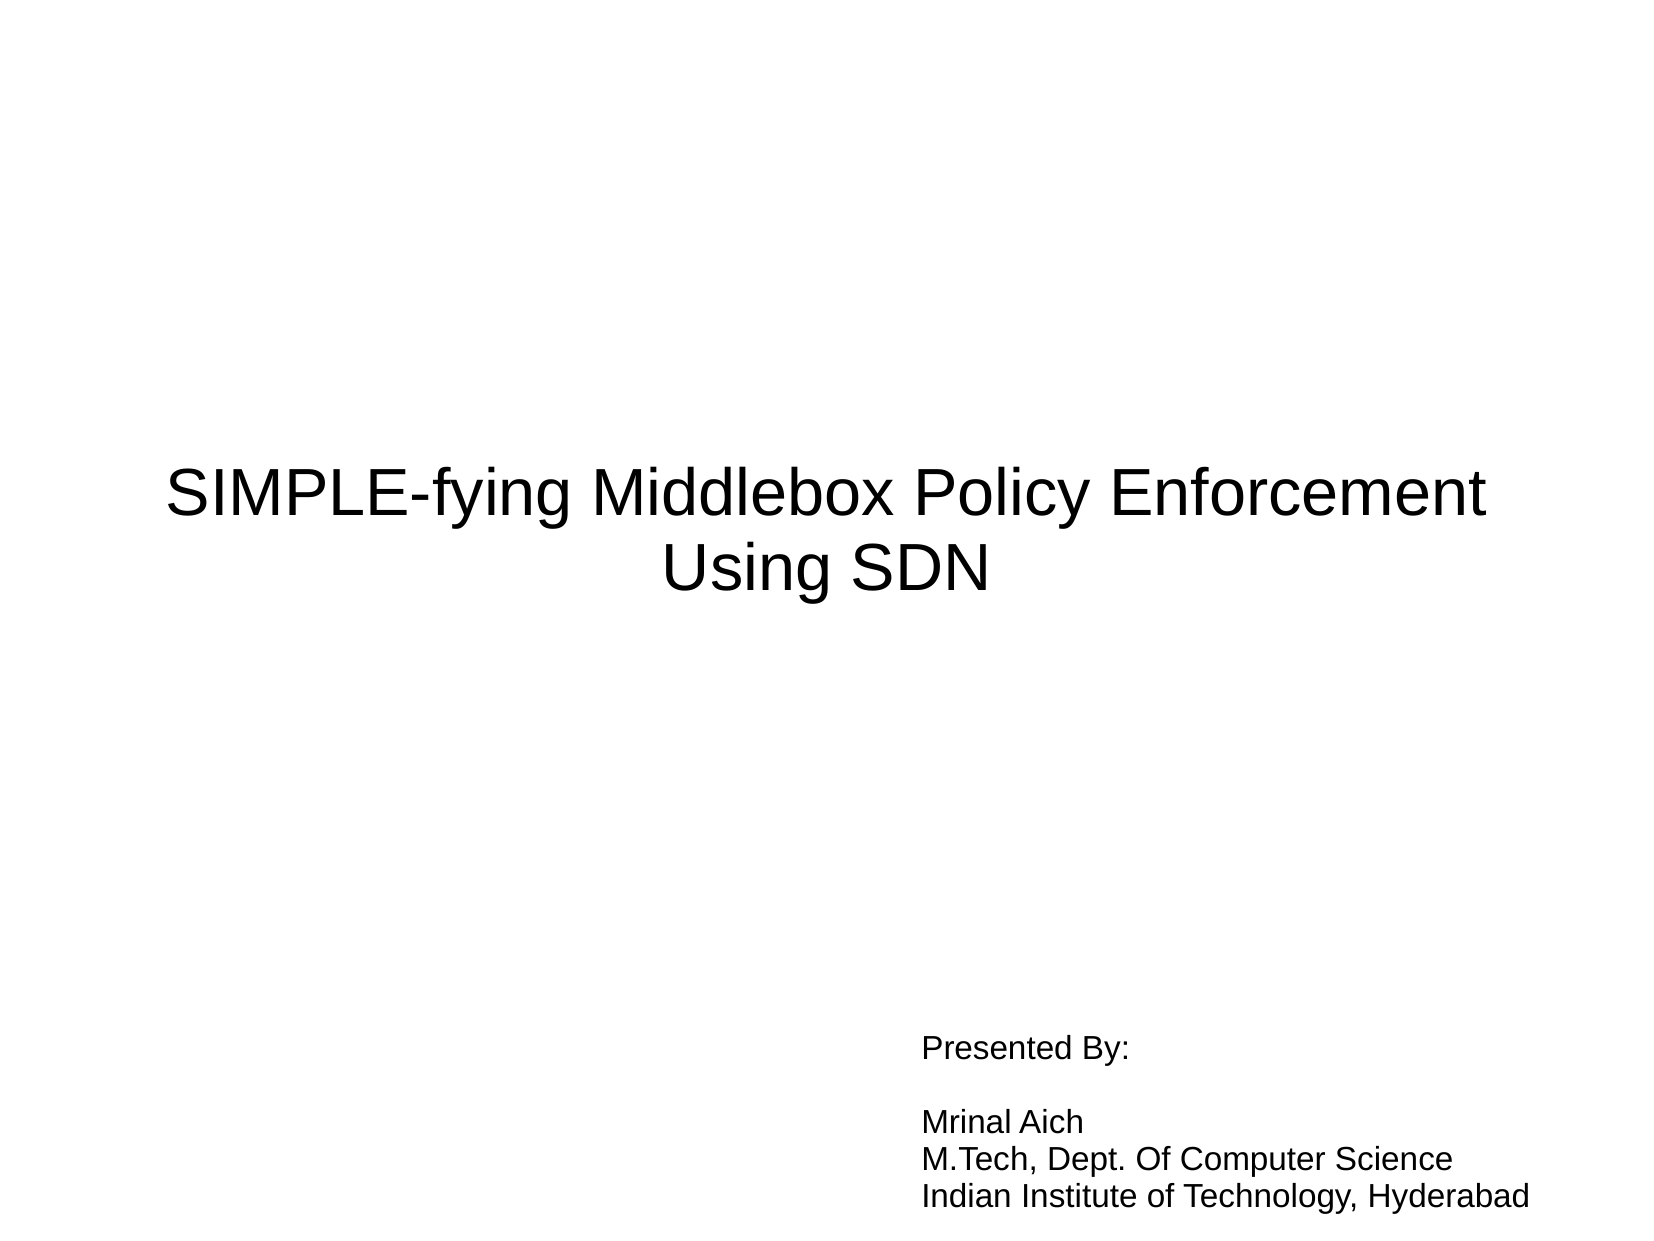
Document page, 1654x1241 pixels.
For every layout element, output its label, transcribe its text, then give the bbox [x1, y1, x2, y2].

subtitle SIMPLE-fying Middlebox Policy Enforcement Using SDN [82, 49, 1571, 1010]
text_box Presented By: Mrinal Aich M.Tech, Dept. Of Computer Science Indian Institute of Technology, Hyderabad [921, 1028, 1595, 1216]
